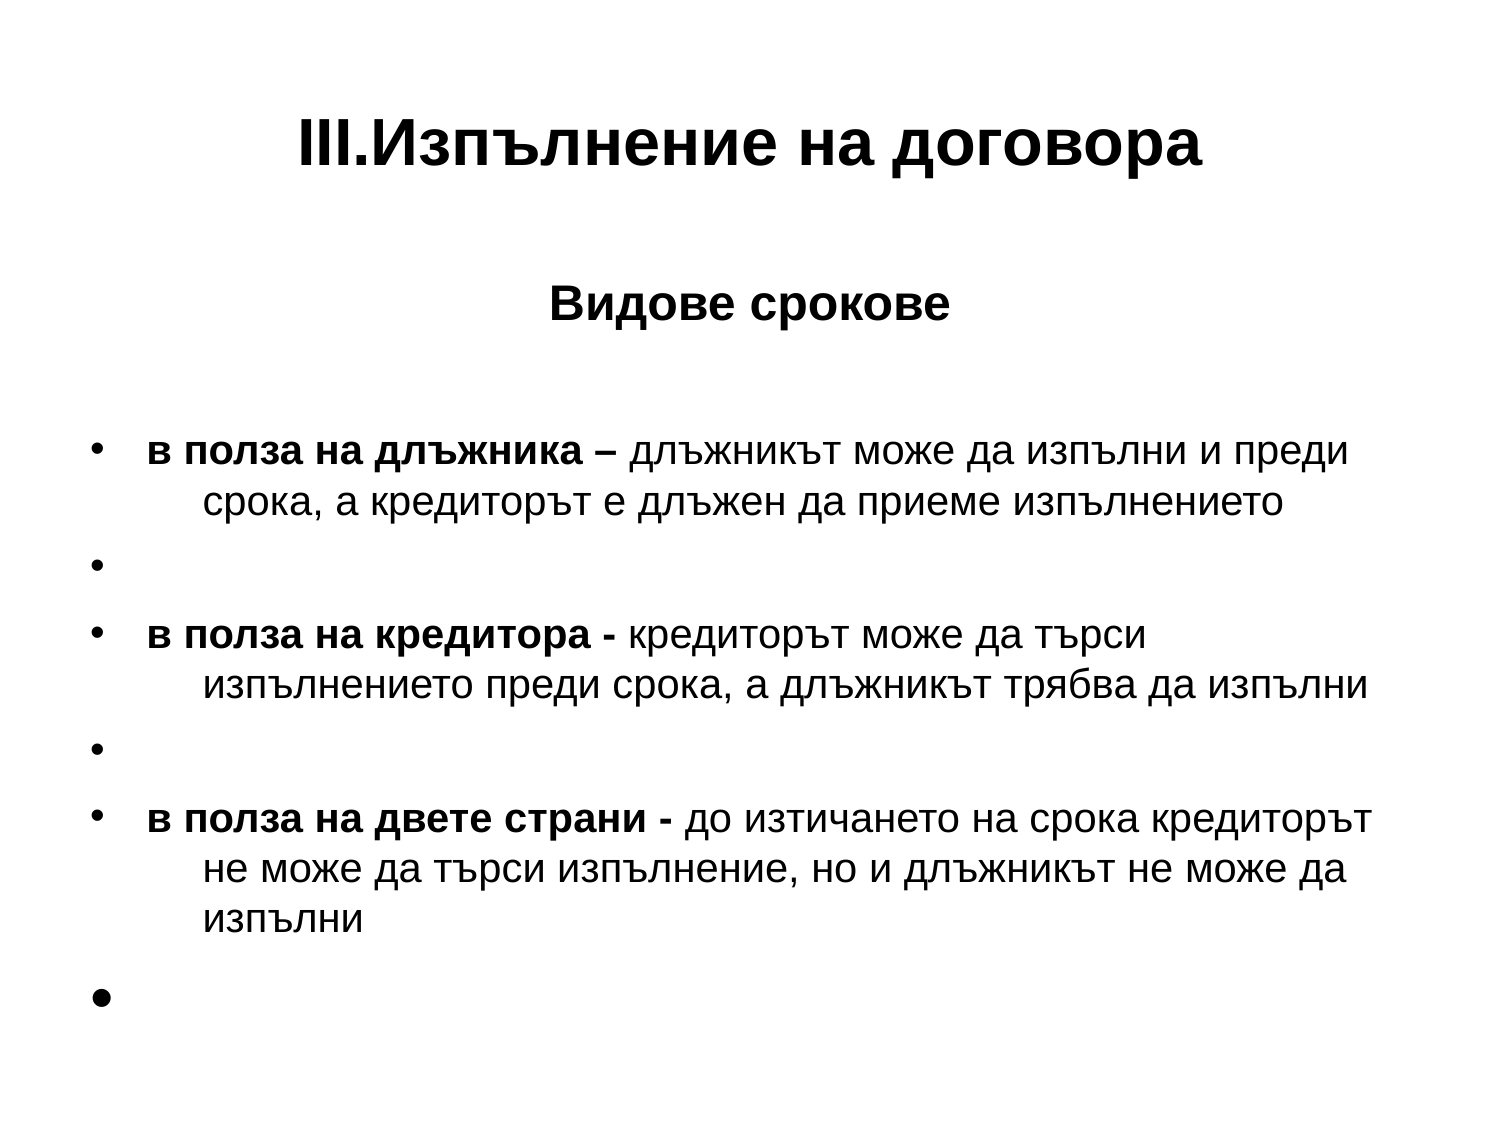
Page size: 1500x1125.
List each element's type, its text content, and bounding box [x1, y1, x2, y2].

list Видове срокове в полза на длъжника – длъжникът може да изпълни и преди срока, а кредиторът е длъжен да приеме изпълнението в полза на кредитора - кредиторът може да търси изпълнението преди срока, а длъжникът трябва да изпълни в полза на двете страни - до изтичането на срока кредиторът не може да търси изпълнение, но и длъжникът не може да изпълни [75, 262, 1426, 1005]
title ІІІ.Изпълнение на договора [75, 45, 1426, 233]
